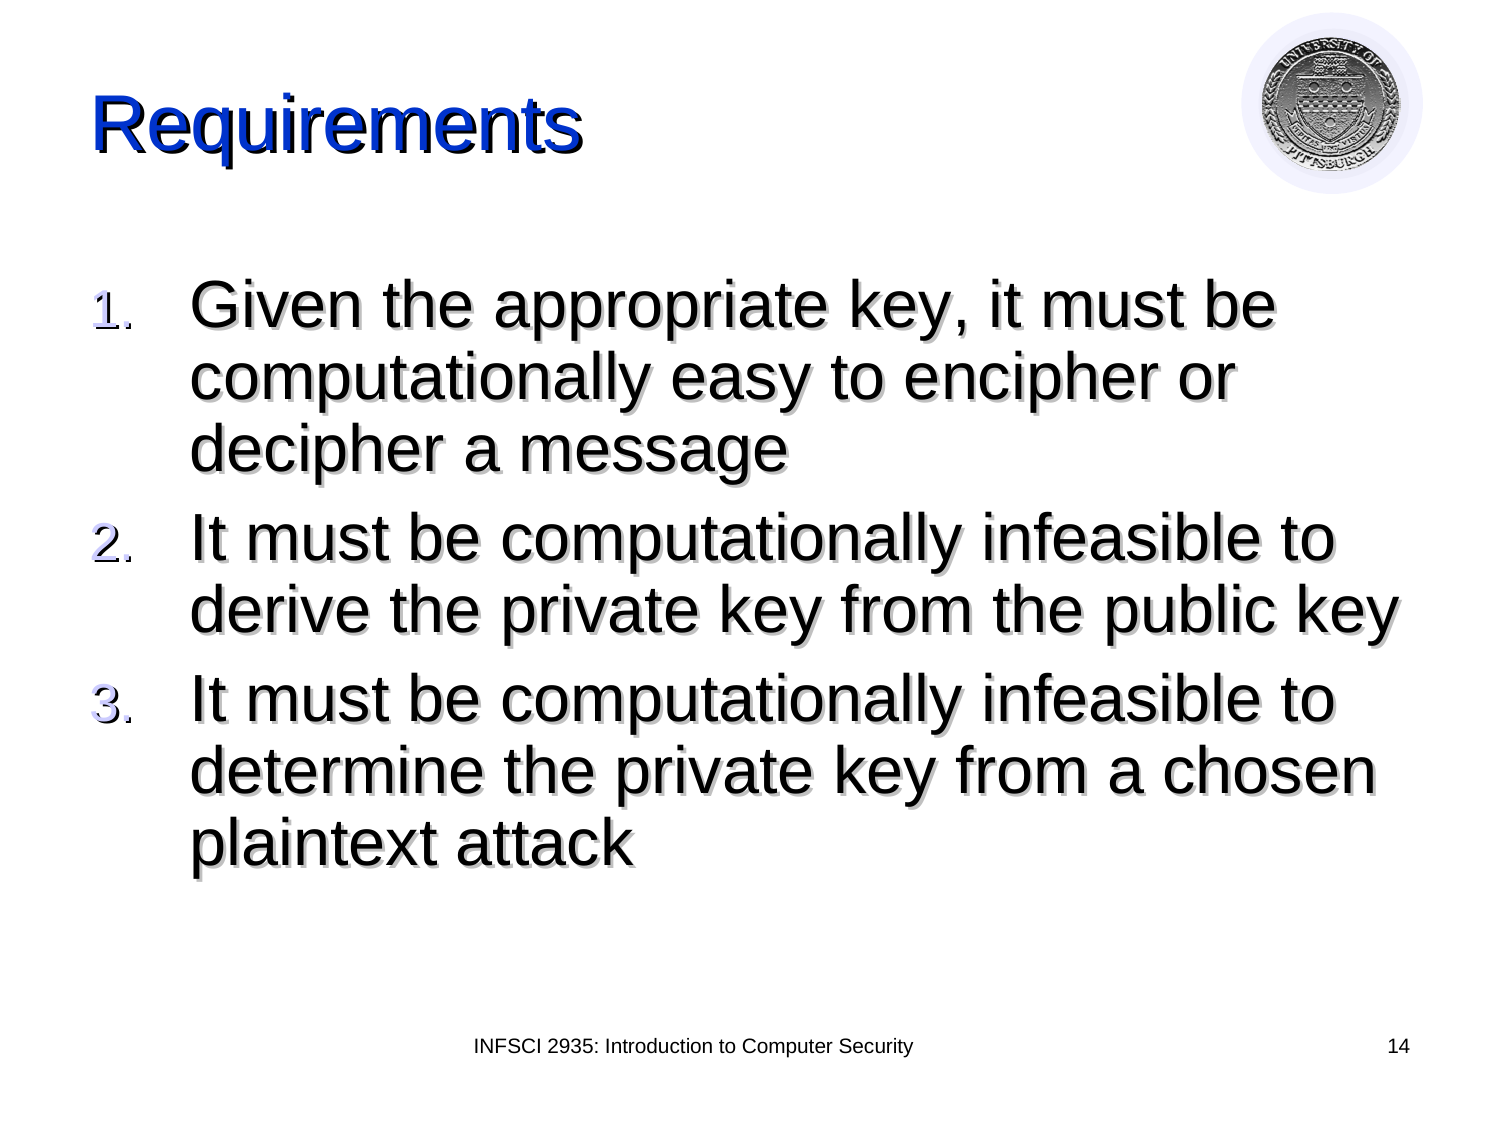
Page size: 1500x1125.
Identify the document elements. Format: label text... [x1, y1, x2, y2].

list Given the appropriate key, it must be computationally easy to encipher or decipher a message It must be computationally infeasible to derive the private key from the public key It must be computationally infeasible to determine the private key from a chosen plaintext attack [75, 262, 1426, 1006]
title Requirements [75, 24, 1426, 213]
